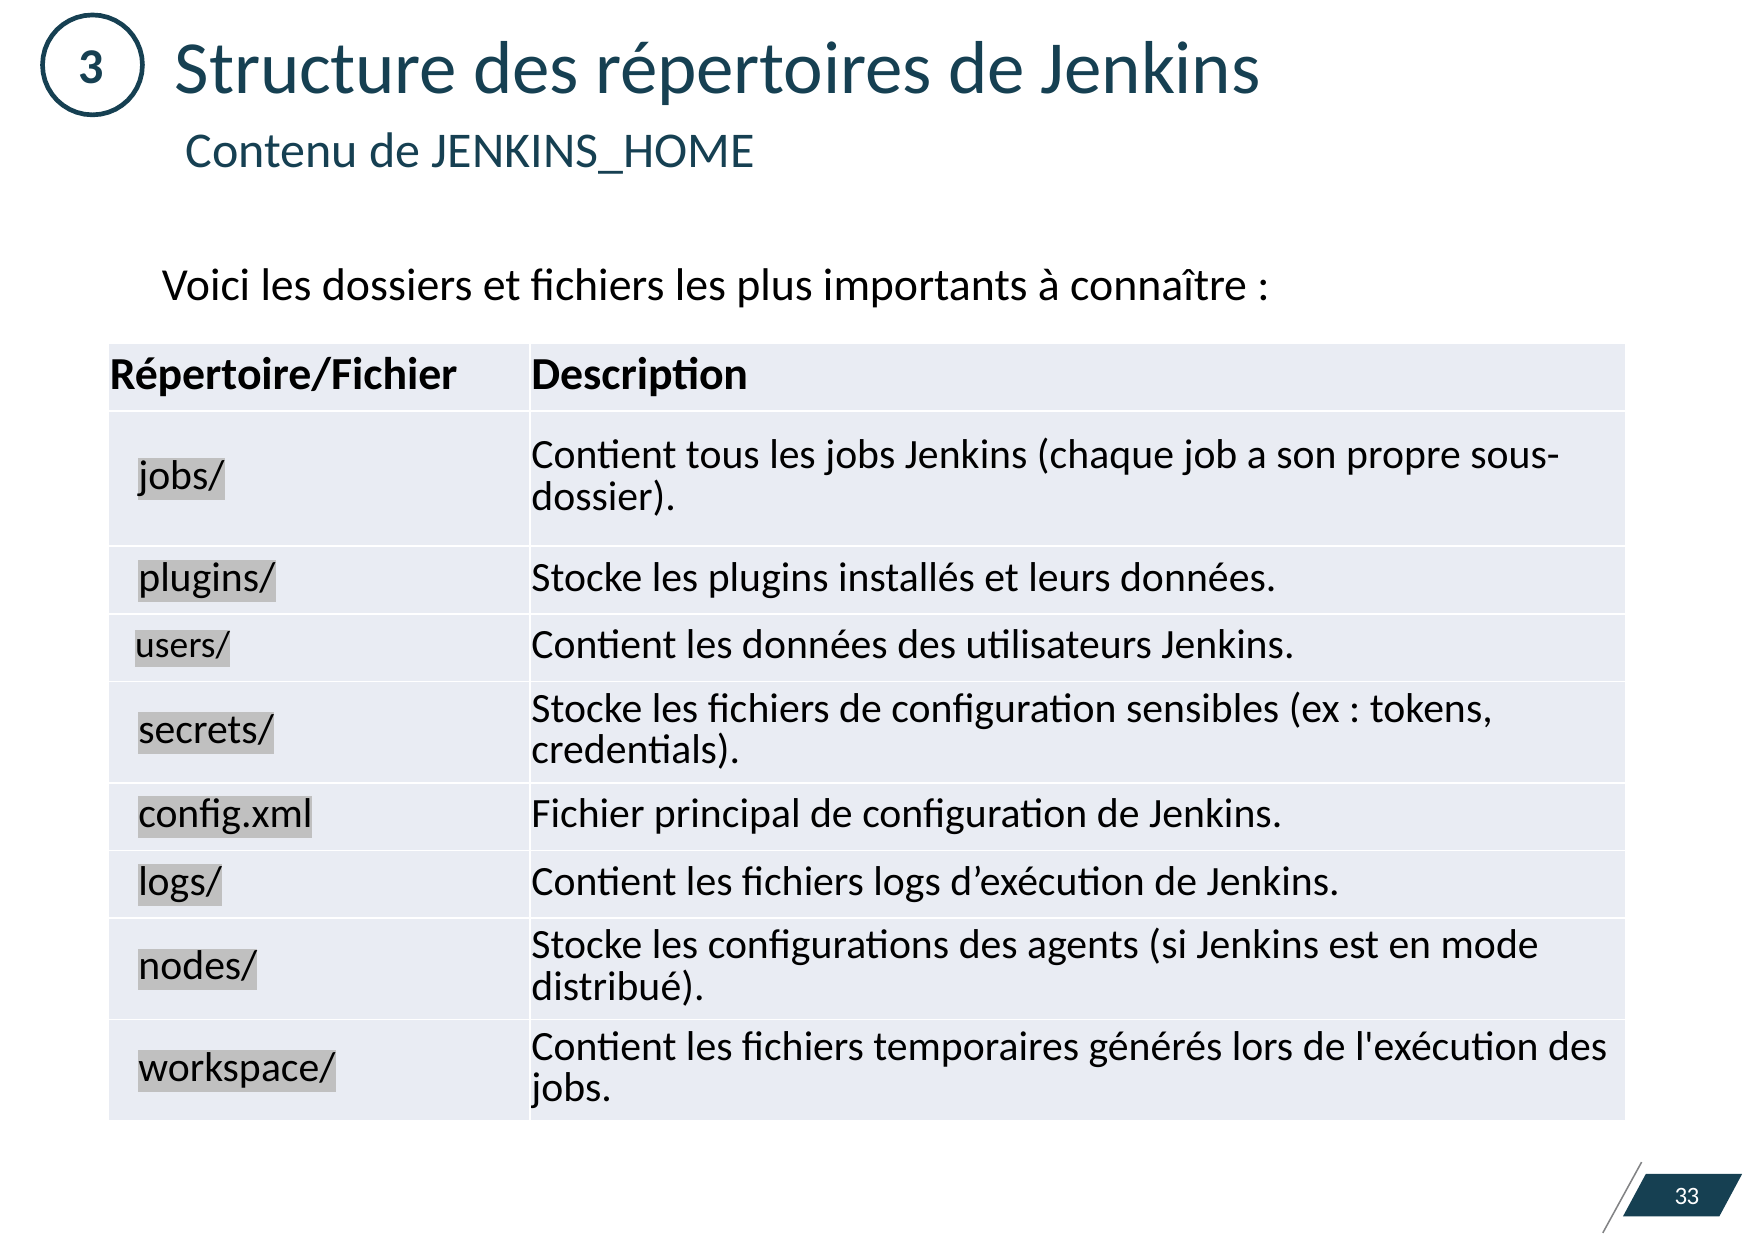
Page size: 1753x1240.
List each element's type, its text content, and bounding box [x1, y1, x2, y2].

table_cell Contient les données des utilisateurs Jenkins. [531, 615, 1625, 681]
table_cell Contient les fichiers logs d’exécution de Jenkins. [531, 851, 1625, 917]
table_header Répertoire/Fichier [109, 344, 529, 410]
title Structure des répertoires de Jenkins [172, 16, 1580, 219]
table_cell plugins/ [109, 547, 529, 613]
table_cell workspace/ [109, 1020, 529, 1120]
slide_number <number> [1661, 1177, 1718, 1240]
table_cell Contient les fichiers temporaires générés lors de l'exécution des jobs. [531, 1020, 1625, 1120]
table_cell nodes/ [109, 919, 529, 1019]
text_box 3 [76, 31, 109, 94]
table_cell Stocke les fichiers de configuration sensibles (ex : tokens, credentials). [531, 682, 1625, 782]
text_box Voici les dossiers et fichiers les plus importants à connaître : [147, 219, 1718, 318]
table_cell secrets/ [109, 682, 529, 782]
table_cell Contient tous les jobs Jenkins (chaque job a son propre sous-dossier). [531, 412, 1625, 545]
table_cell jobs/ [109, 412, 529, 545]
table_cell users/ [109, 615, 529, 681]
table_cell Fichier principal de configuration de Jenkins. [531, 784, 1625, 850]
text_box Contenu de JENKINS_HOME [170, 110, 1127, 186]
table_cell Stocke les configurations des agents (si Jenkins est en mode distribué). [531, 919, 1625, 1019]
table_header Description [531, 344, 1625, 410]
table_cell Stocke les plugins installés et leurs données. [531, 547, 1625, 613]
table_cell config.xml [109, 784, 529, 850]
table_cell logs/ [109, 851, 529, 917]
